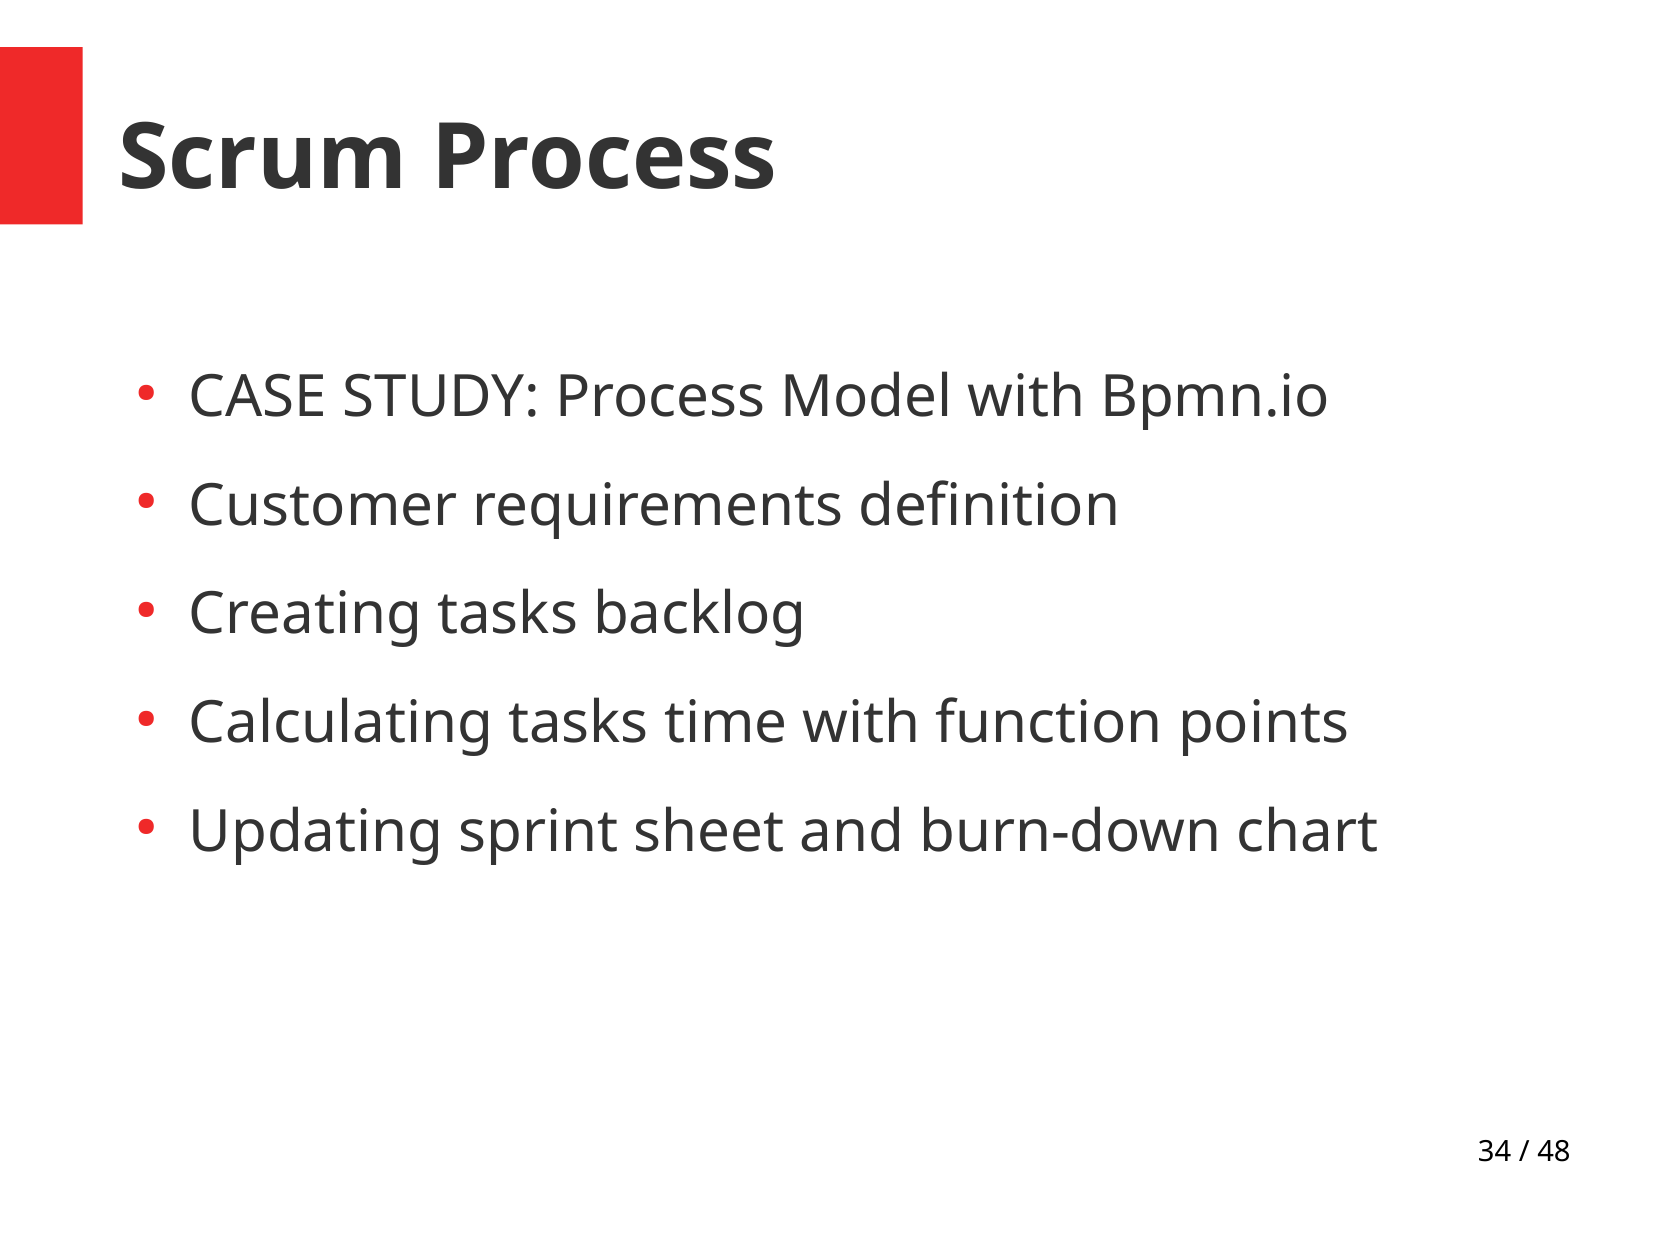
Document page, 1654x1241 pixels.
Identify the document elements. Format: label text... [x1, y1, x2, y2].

title Scrum Process [118, 49, 1571, 257]
list CASE STUDY: Process Model with Bpmn.io Customer requirements definition Creating tasks backlog Calculating tasks time with function points Updating sprint sheet and burn-down chart [118, 354, 1536, 1074]
